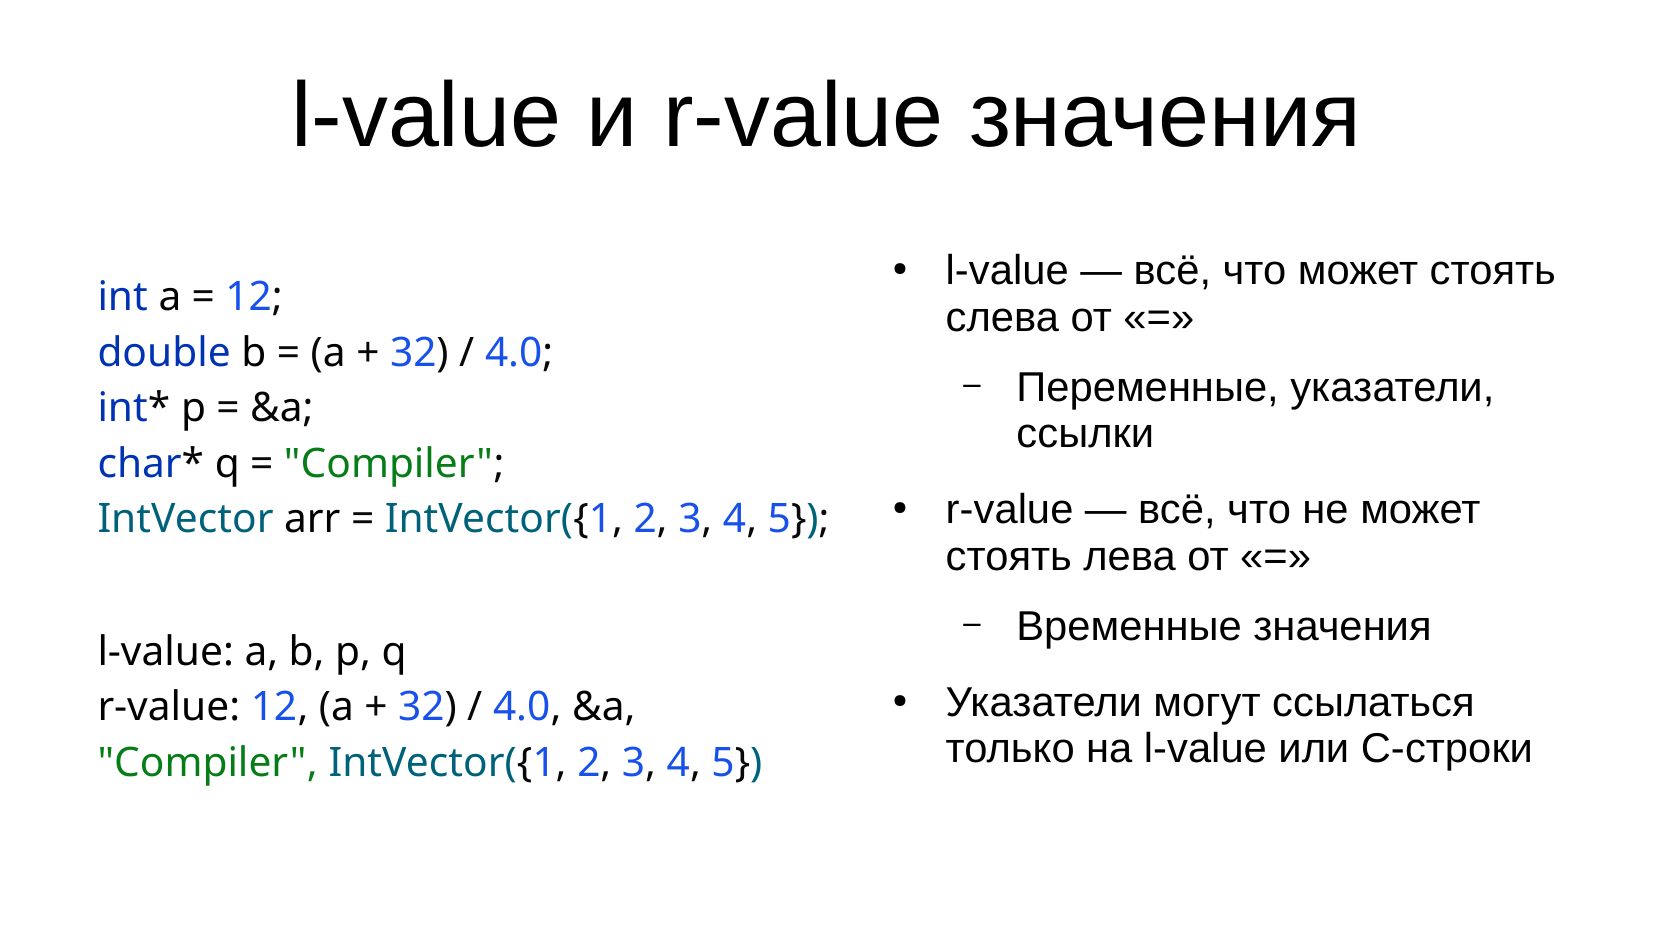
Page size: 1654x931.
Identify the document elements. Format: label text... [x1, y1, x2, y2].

list l-value — всё, что может стоять слева от «=» Переменные, указатели, ссылки r-value — всё, что не может стоять лева от «=» Временные значения Указатели могут ссылаться только на l-value или C-строки [874, 247, 1601, 787]
title l-value и r-value значения [82, 37, 1571, 193]
text_box int a = 12; double b = (a + 32) / 4.0; int* p = &a; char* q = "Compiler"; IntVector arr = IntVector({1, 2, 3, 4, 5}); [82, 259, 846, 553]
text_box l-value: a, b, p, q r-value: 12, (a + 32) / 4.0, &a, "Compiler", IntVector({1, 2, 3, 4, 5}) [82, 614, 827, 852]
